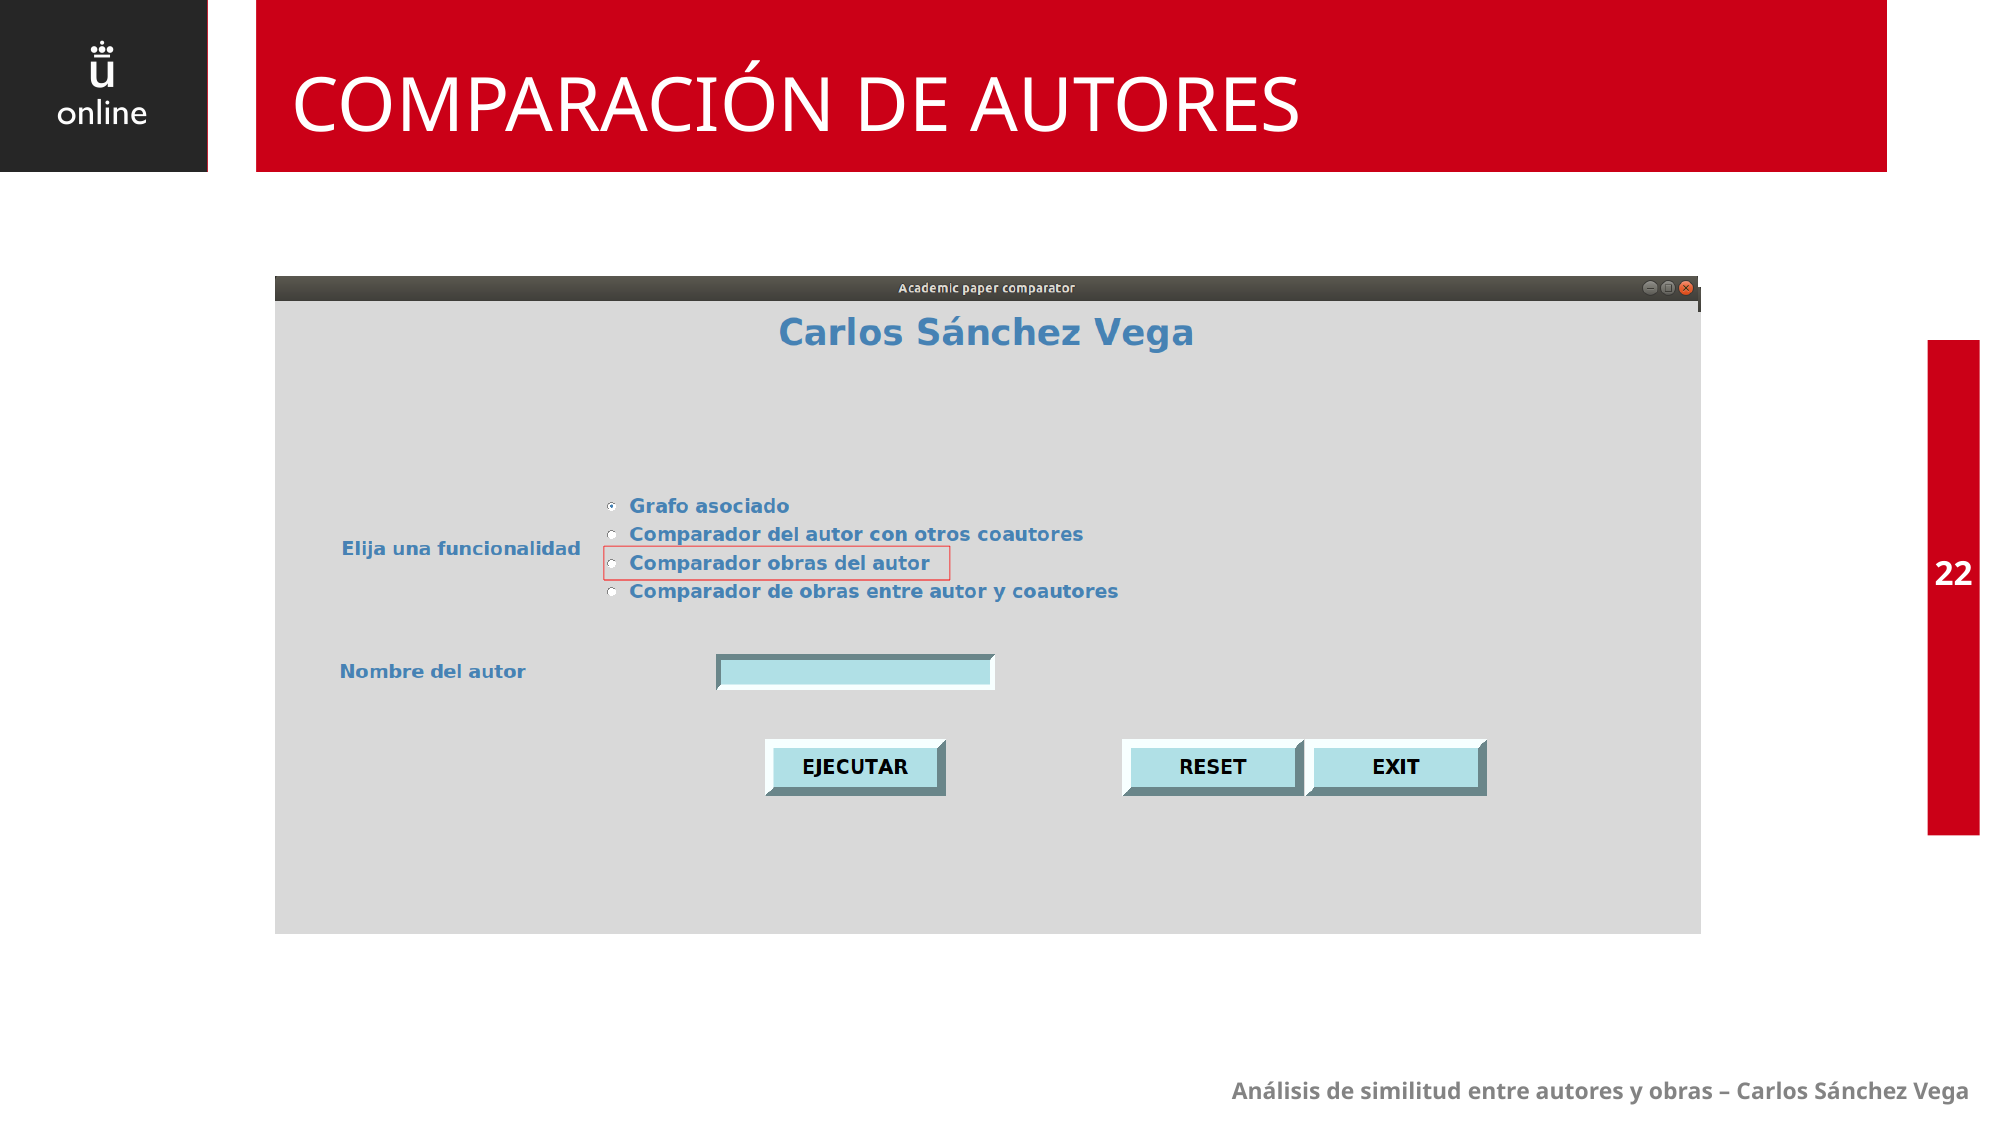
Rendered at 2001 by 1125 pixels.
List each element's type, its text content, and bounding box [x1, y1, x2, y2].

footer Análisis de similitud entre autores y obras – Carlos Sánchez Vega [671, 1060, 1986, 1121]
picture [40, 26, 164, 150]
title COMPARACIÓN DE AUTORES [276, 20, 1831, 154]
picture [275, 276, 1701, 934]
slide_number <número> [1898, 544, 2000, 605]
